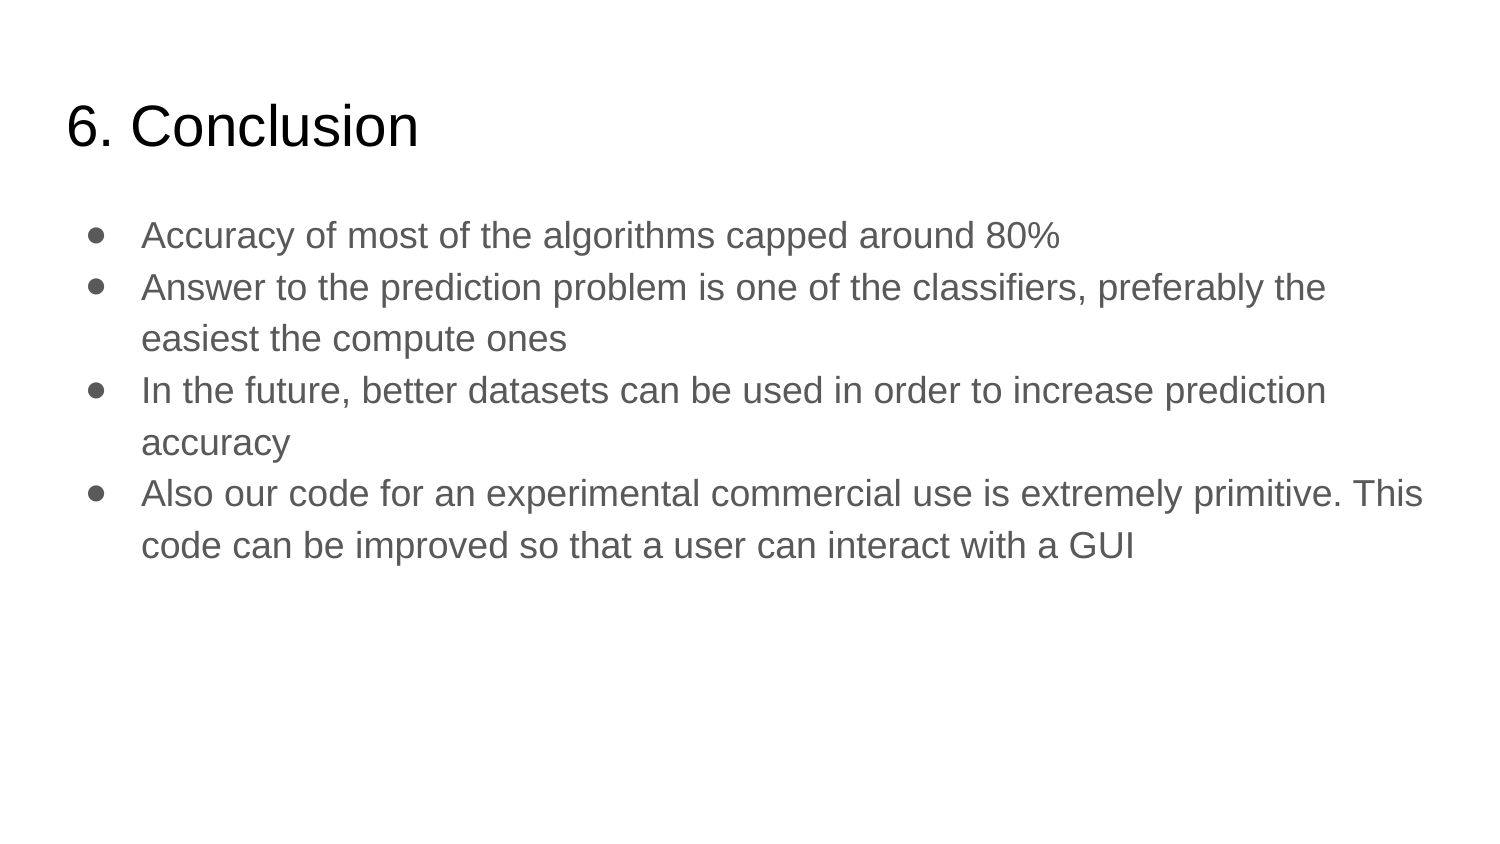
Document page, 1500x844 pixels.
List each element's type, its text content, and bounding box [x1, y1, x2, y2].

title 6. Conclusion [51, 72, 1449, 167]
list Accuracy of most of the algorithms capped around 80% Answer to the prediction problem is one of the classifiers, preferably the easiest the compute ones In the future, better datasets can be used in order to increase prediction accuracy Also our code for an experimental commercial use is extremely primitive. This code can be improved so that a user can interact with a GUI [51, 189, 1449, 750]
